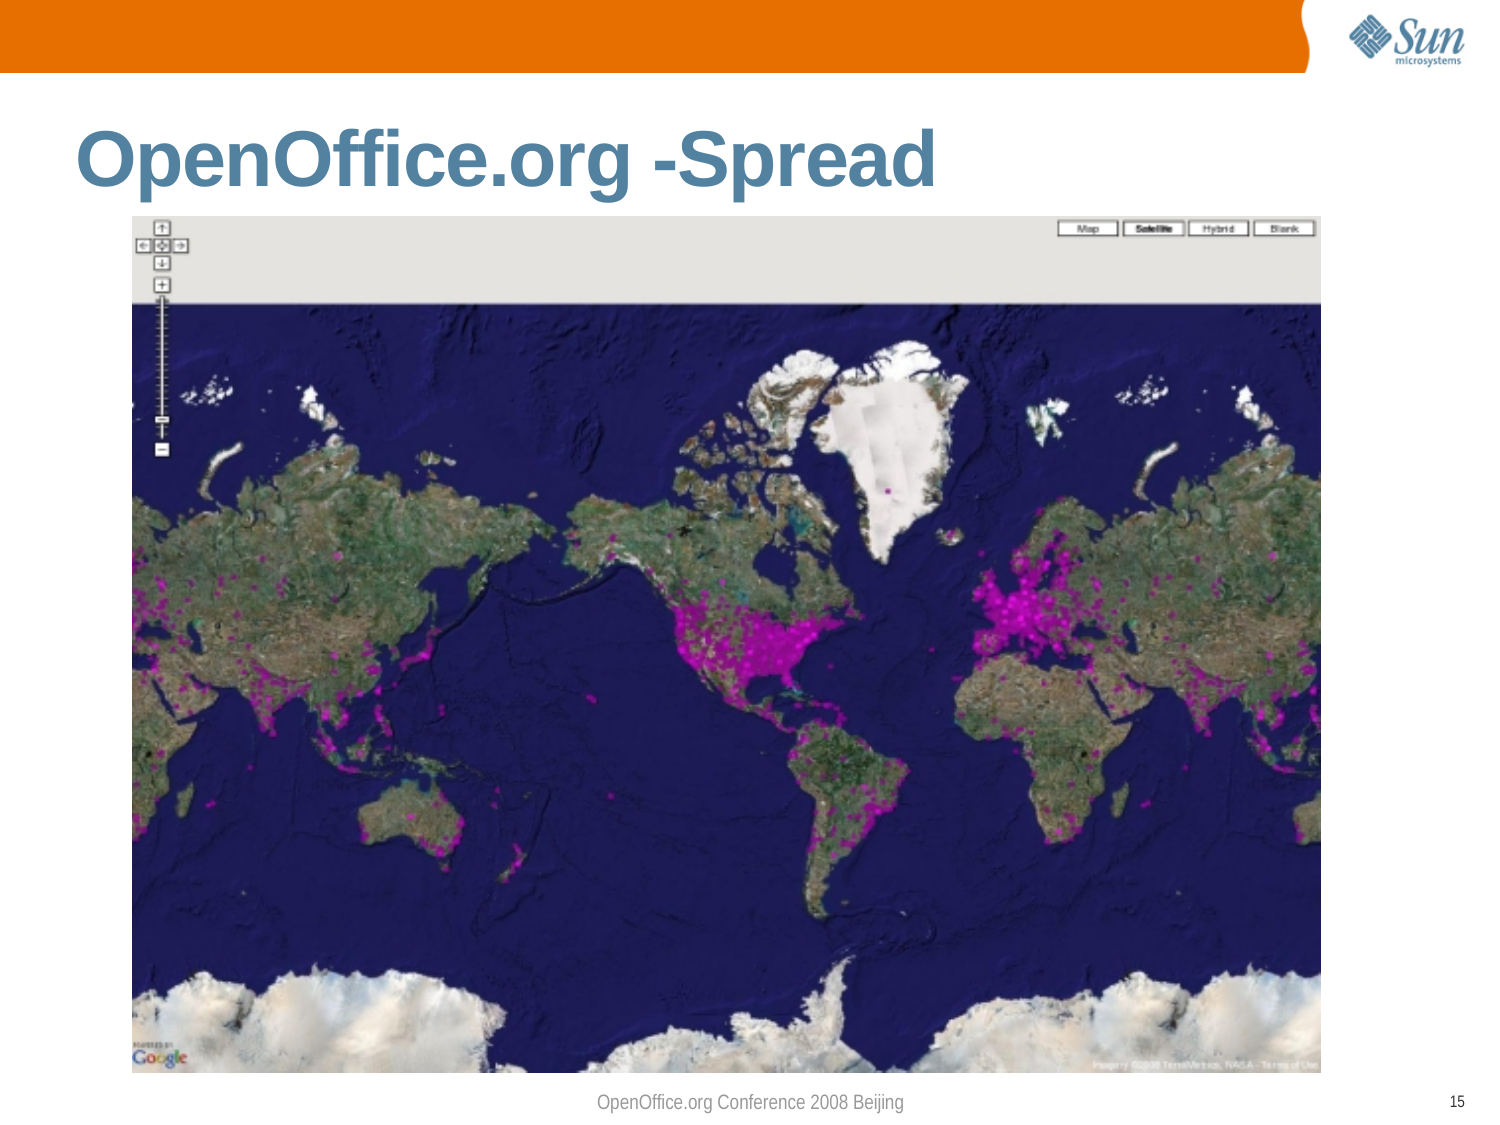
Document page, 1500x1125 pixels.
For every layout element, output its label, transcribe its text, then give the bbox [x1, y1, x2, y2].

picture [0, 0, 1500, 73]
title OpenOffice.org -Spread [75, 123, 1437, 227]
picture [132, 216, 1321, 1073]
